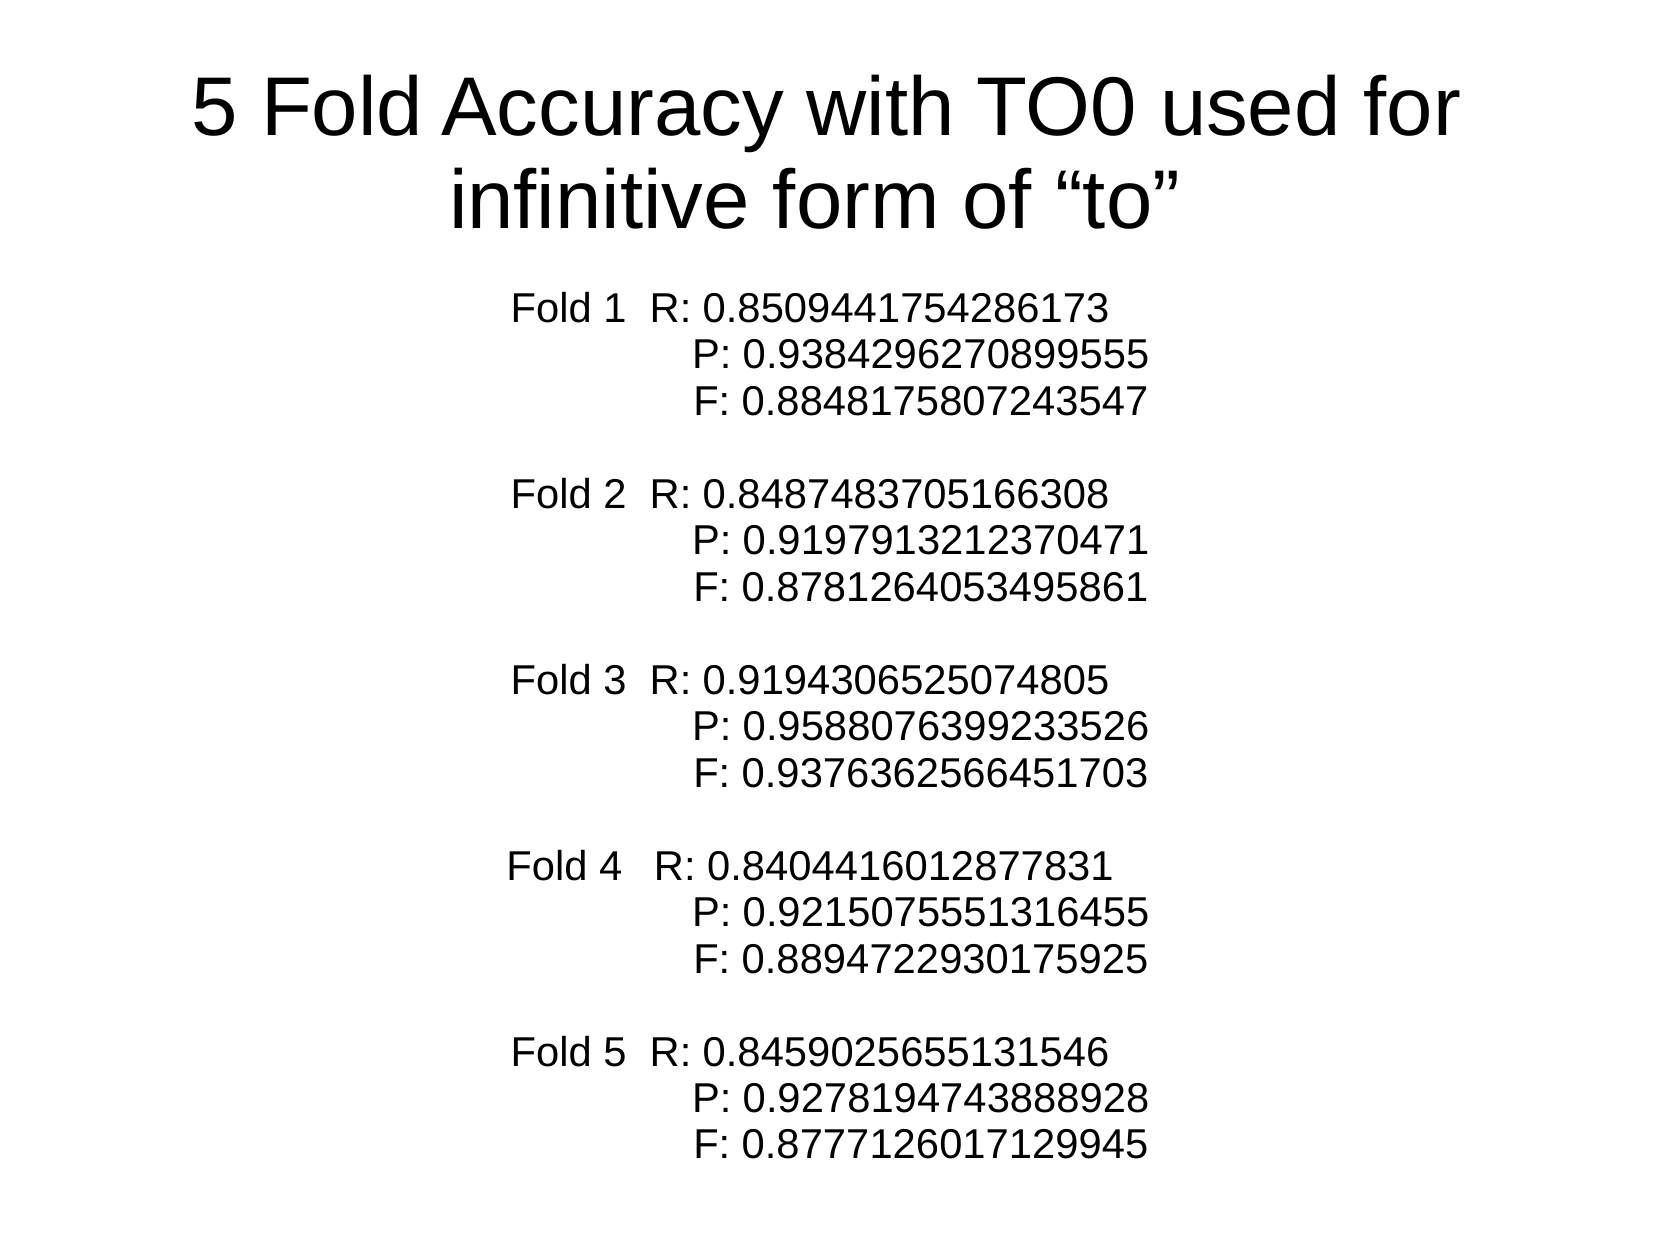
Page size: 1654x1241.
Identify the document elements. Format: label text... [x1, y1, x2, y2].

subtitle Fold 1 R: 0.8509441754286173 P: 0.9384296270899555 F: 0.8848175807243547 Fold 2 R: 0.8487483705166308 P: 0.9197913212370471 F: 0.8781264053495861 Fold 3 R: 0.9194306525074805 P: 0.9588076399233526 F: 0.9376362566451703 Fold 4 R: 0.8404416012877831 P: 0.9215075551316455 F: 0.8894722930175925 Fold 5 R: 0.8459025655131546 P: 0.9278194743888928 F: 0.8777126017129945 [82, 247, 1538, 1205]
title 5 Fold Accuracy with TO0 used for infinitive form of “to” [82, 49, 1571, 257]
